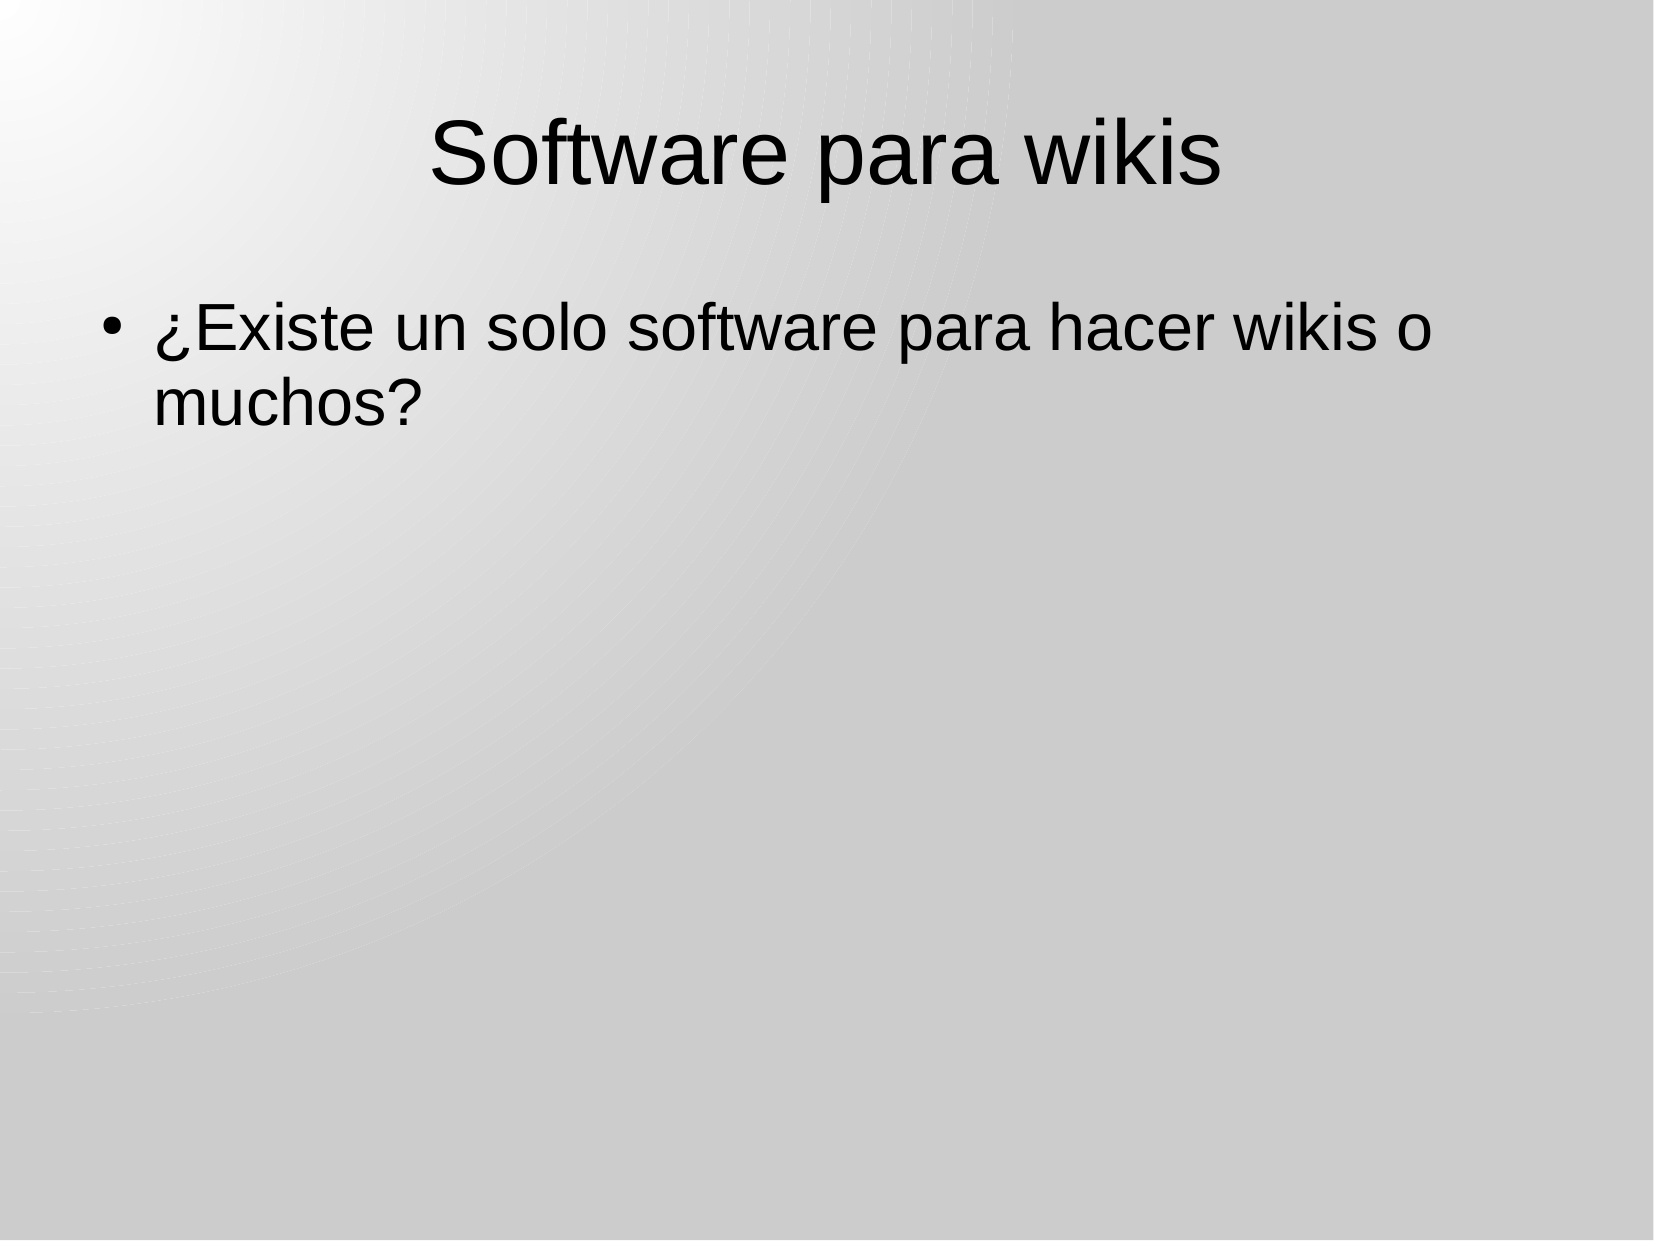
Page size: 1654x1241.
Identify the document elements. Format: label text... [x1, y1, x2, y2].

title Software para wikis [82, 49, 1571, 257]
list ¿Existe un solo software para hacer wikis o muchos? [82, 290, 1538, 1109]
